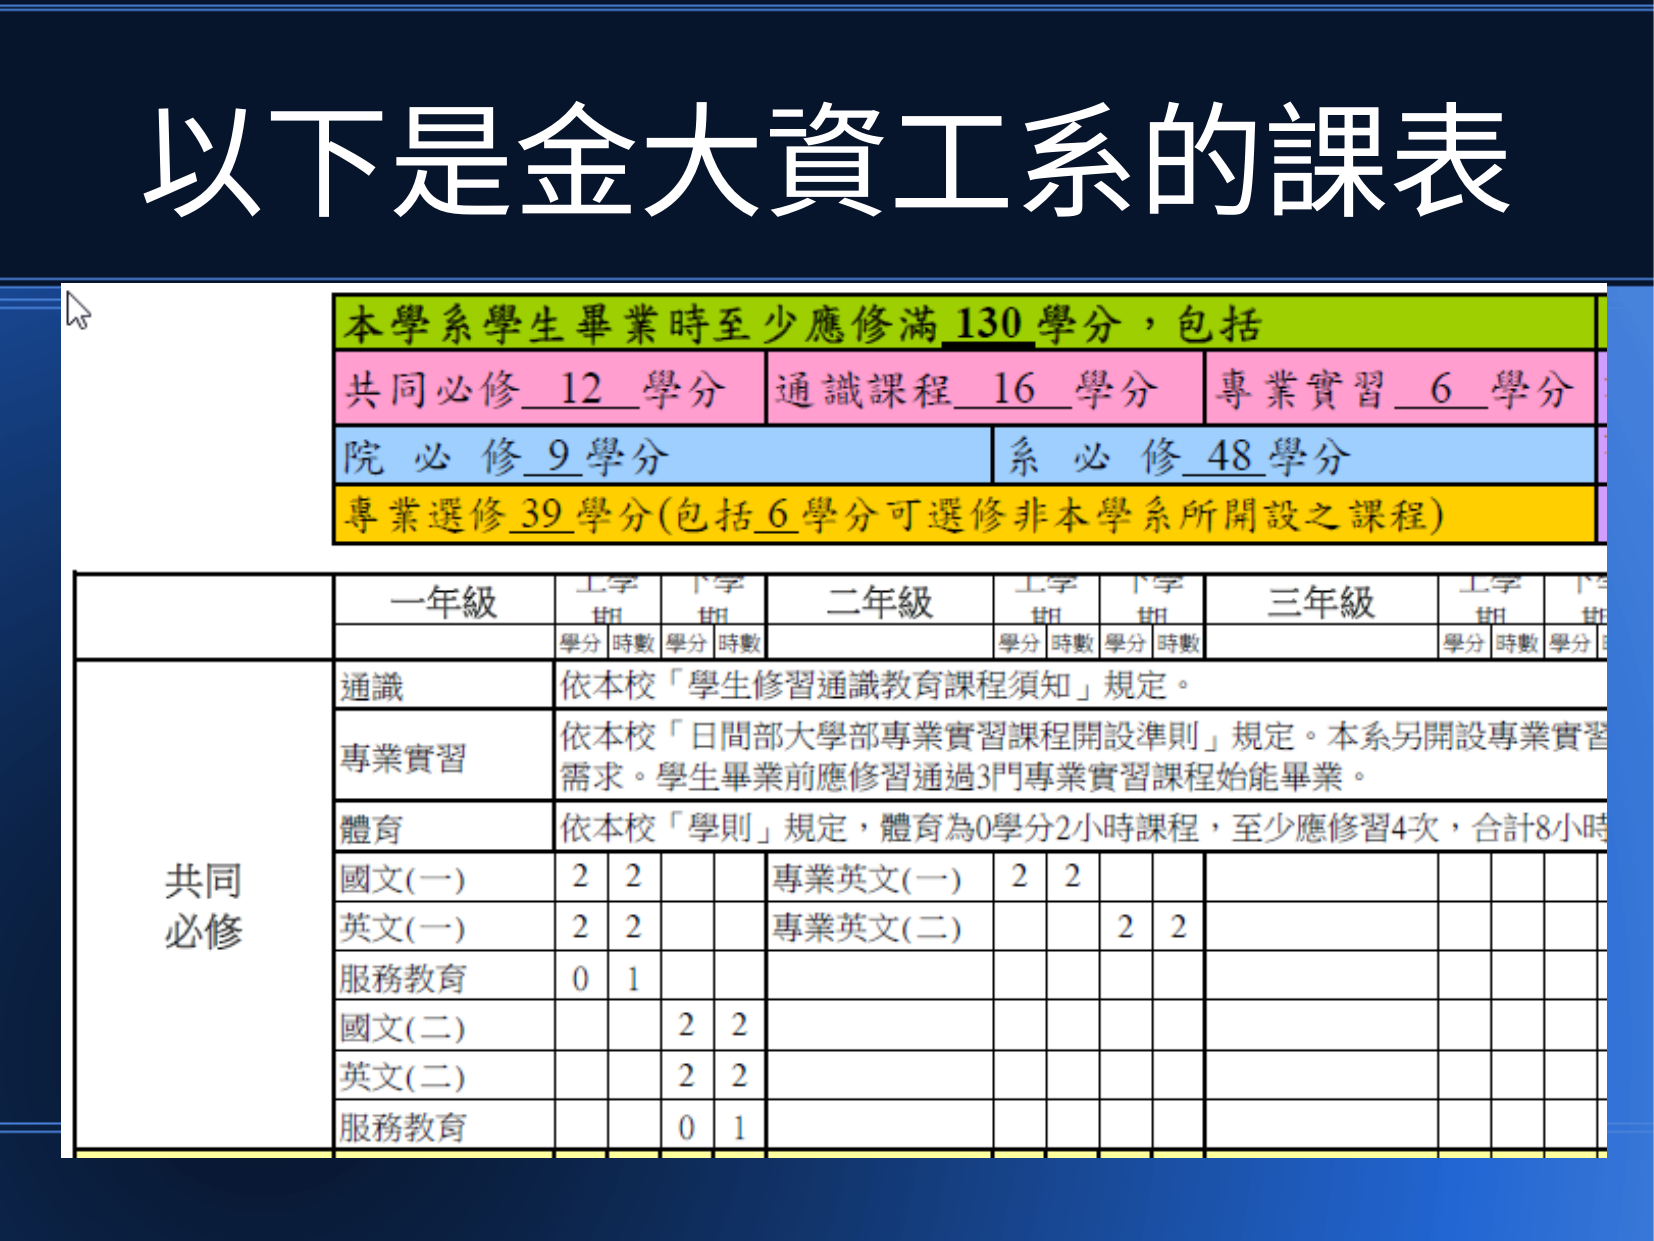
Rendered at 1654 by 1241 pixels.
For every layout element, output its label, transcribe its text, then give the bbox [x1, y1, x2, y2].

title 以下是金大資工系的課表 [82, 49, 1571, 257]
picture [0, 0, 1654, 1241]
